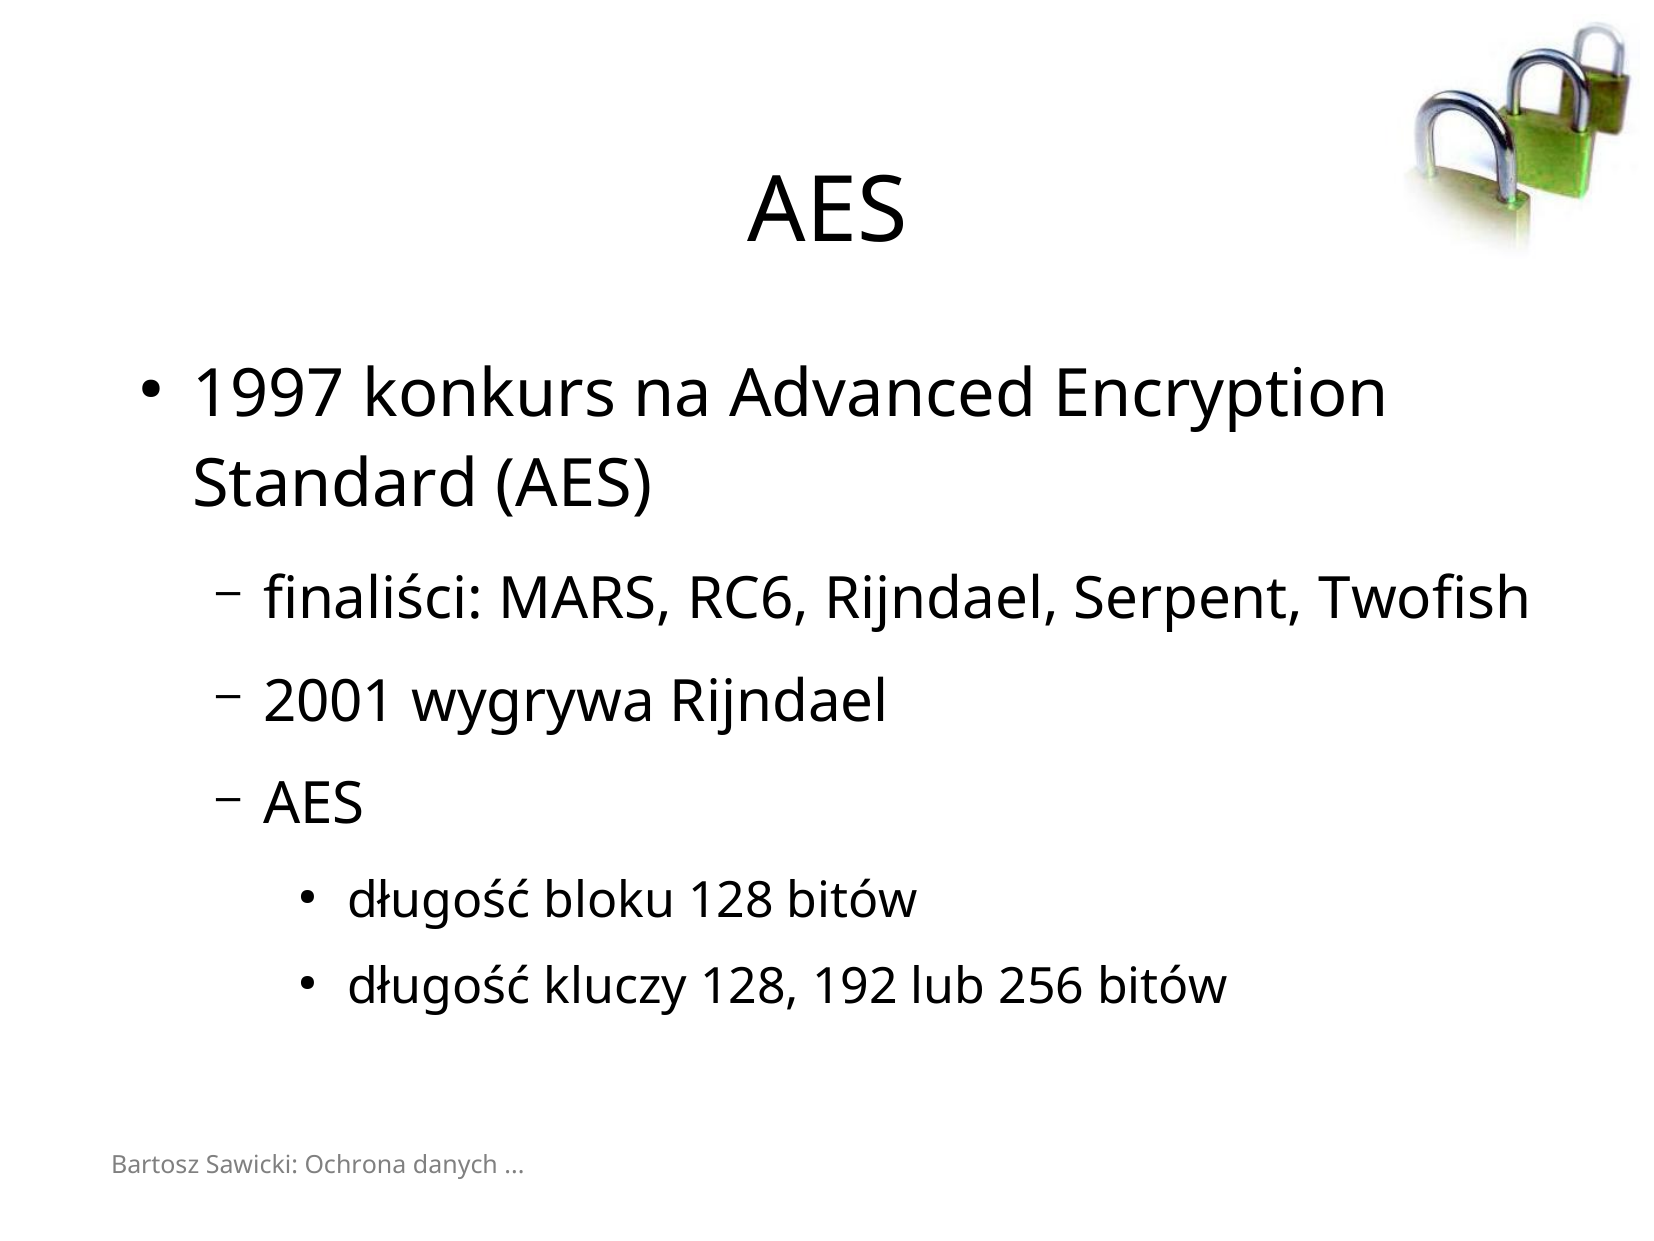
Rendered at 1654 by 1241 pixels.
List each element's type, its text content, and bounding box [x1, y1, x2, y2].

picture [1385, 14, 1640, 266]
title AES [121, 102, 1534, 311]
list 1997 konkurs na Advanced Encryption Standard (AES) finaliści: MARS, RC6, Rijndael, Serpent, Twofish 2001 wygrywa Rijndael AES długość bloku 128 bitów długość kluczy 128, 192 lub 256 bitów [121, 344, 1534, 1127]
